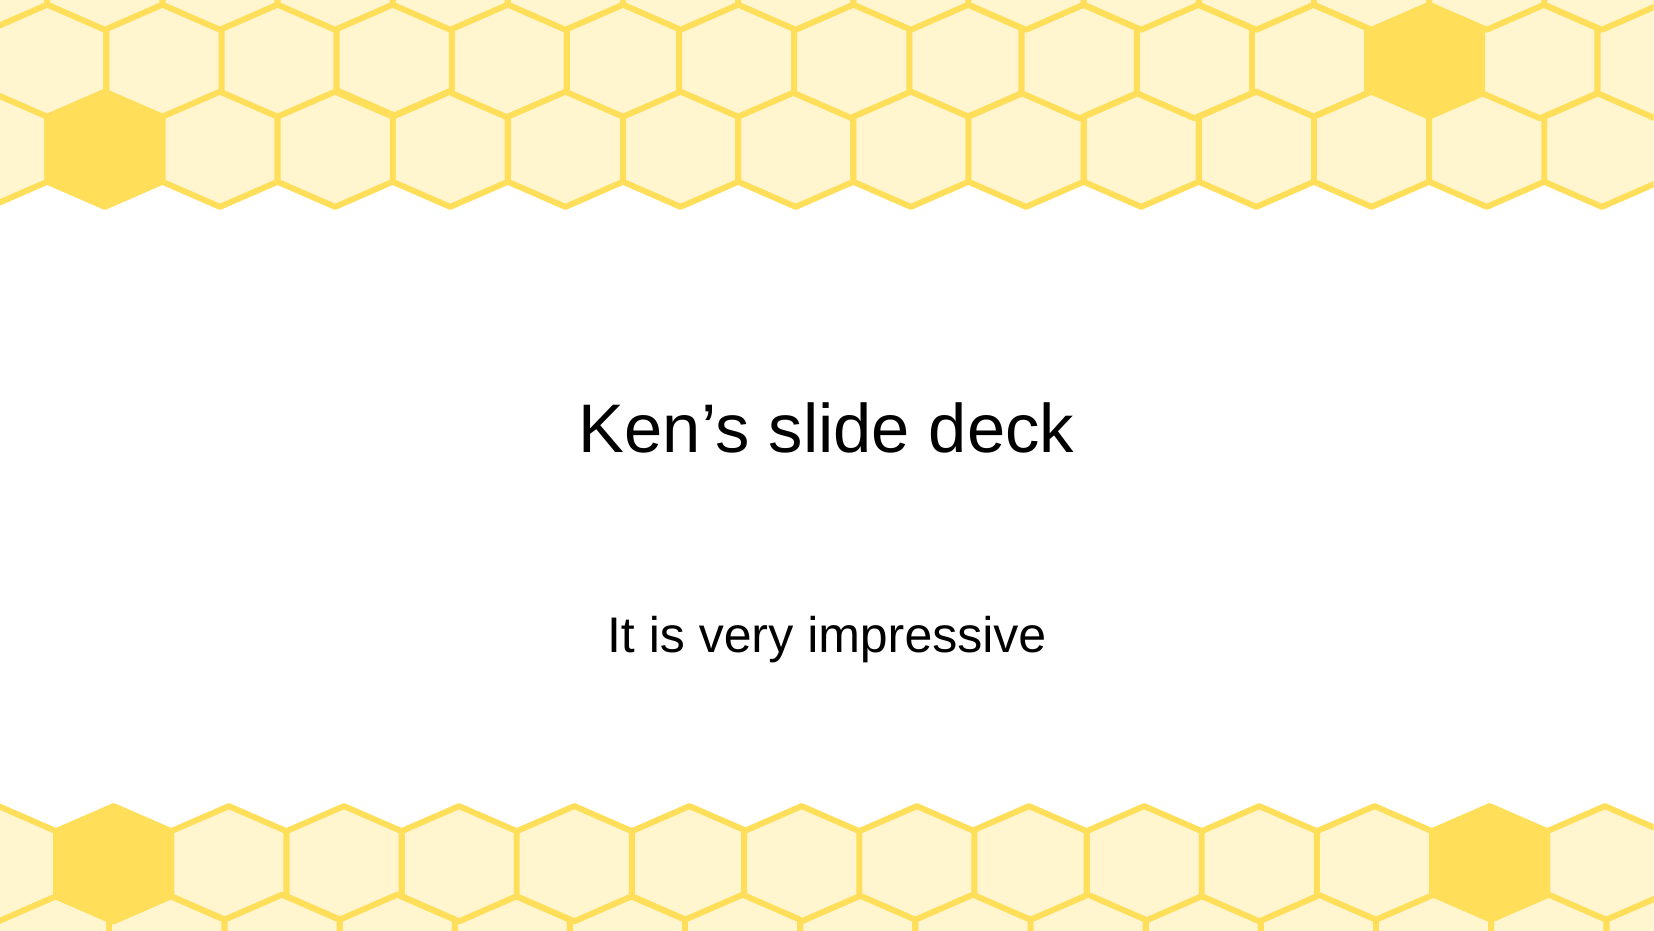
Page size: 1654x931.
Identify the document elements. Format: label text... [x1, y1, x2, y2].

title Ken’s slide deck [88, 324, 1565, 532]
subtitle It is very impressive [88, 561, 1565, 709]
